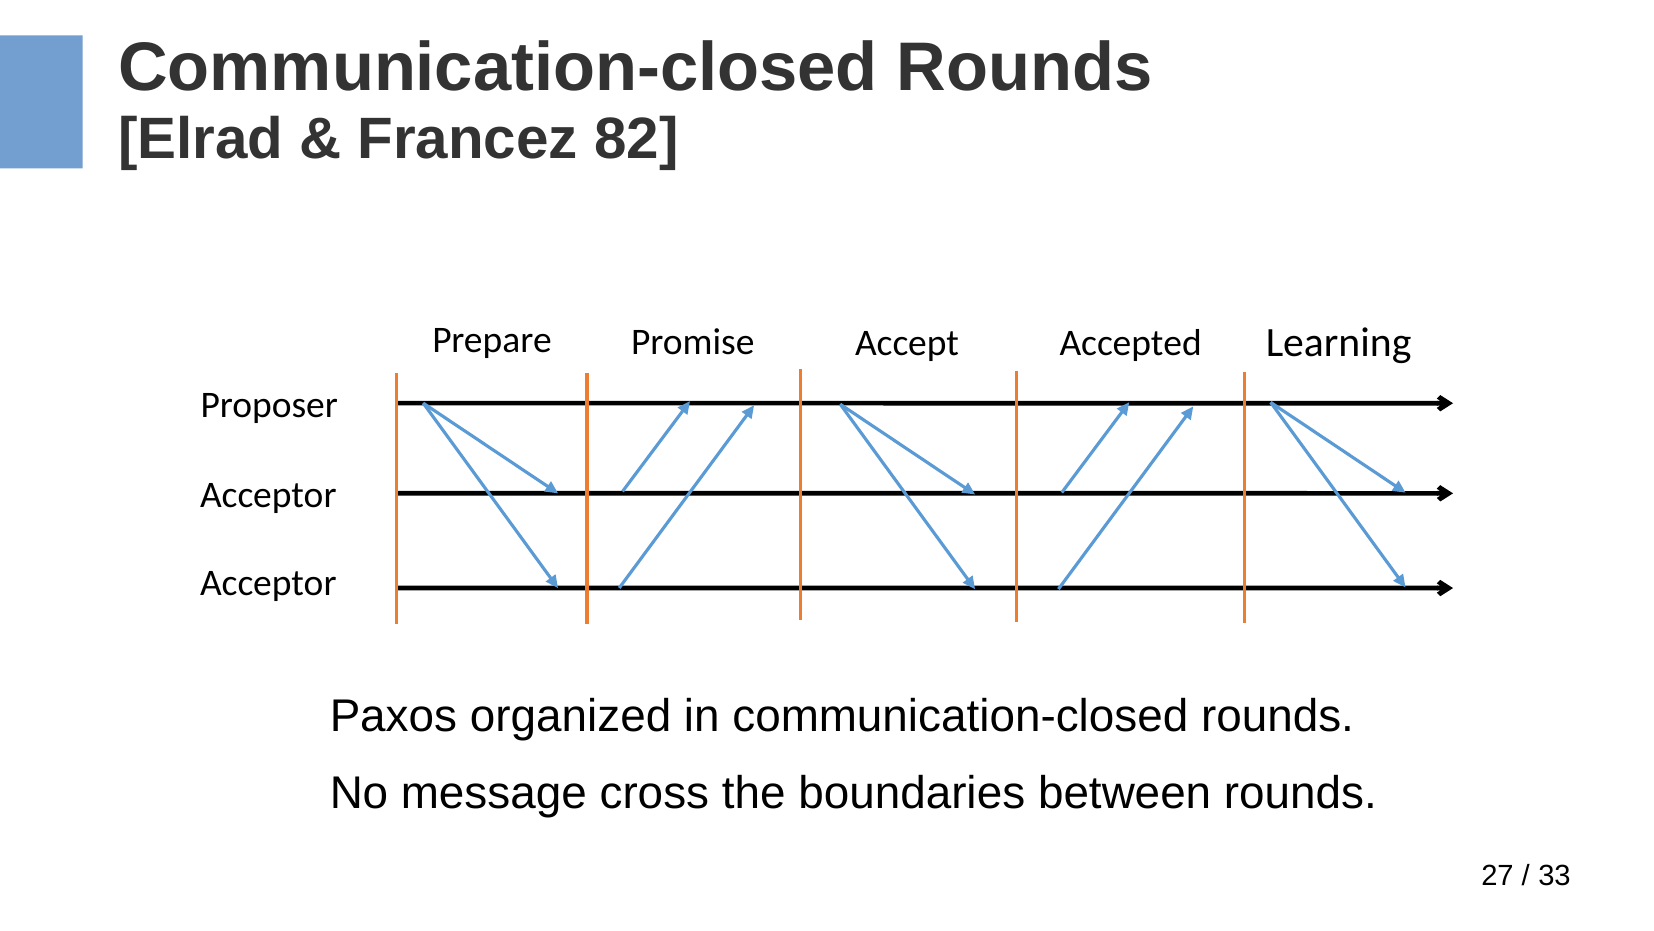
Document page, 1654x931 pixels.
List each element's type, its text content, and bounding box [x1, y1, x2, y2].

text_box Acceptor [185, 550, 352, 611]
text_box Accepted [1044, 310, 1217, 371]
text_box Prepare [417, 308, 567, 368]
text_box Learning [1251, 307, 1427, 373]
text_box Accept [840, 310, 974, 371]
text_box Proposer [185, 372, 354, 433]
text_box Promise [616, 310, 770, 370]
text_box Paxos organized in communication-closed rounds. No message cross the boundaries between rounds. [315, 657, 1393, 826]
title Communication-closed Rounds [Elrad & Francez 82] [118, 15, 1607, 184]
text_box Acceptor [185, 462, 352, 523]
